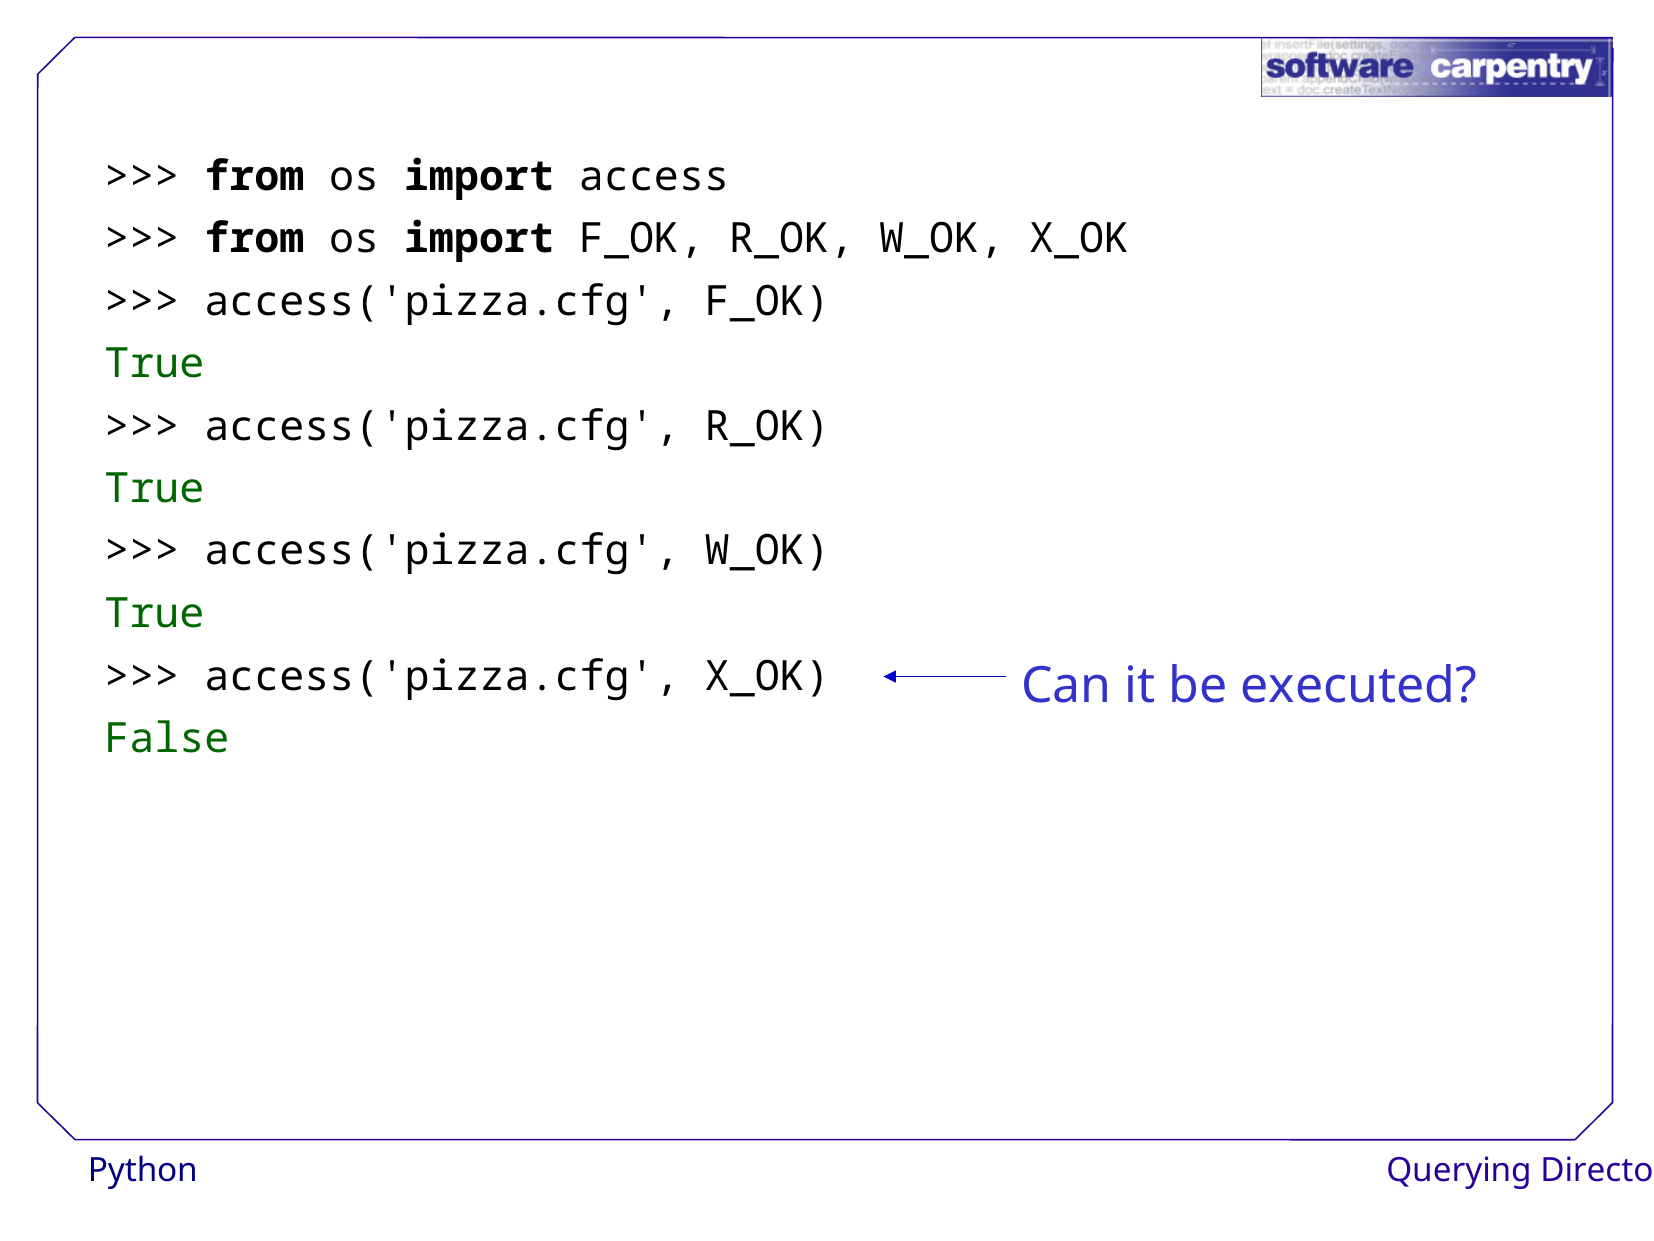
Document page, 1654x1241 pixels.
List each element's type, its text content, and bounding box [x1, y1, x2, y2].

picture [1261, 39, 1613, 97]
text_box Can it be executed? [1006, 629, 1498, 725]
text_box >>> from os import access >>> from os import F_OK, R_OK, W_OK, X_OK >>> access('pizza.cfg', F_OK) True >>> access('pizza.cfg', R_OK) True >>> access('pizza.cfg', W_OK) True >>> access('pizza.cfg', X_OK) False [89, 128, 1512, 1037]
